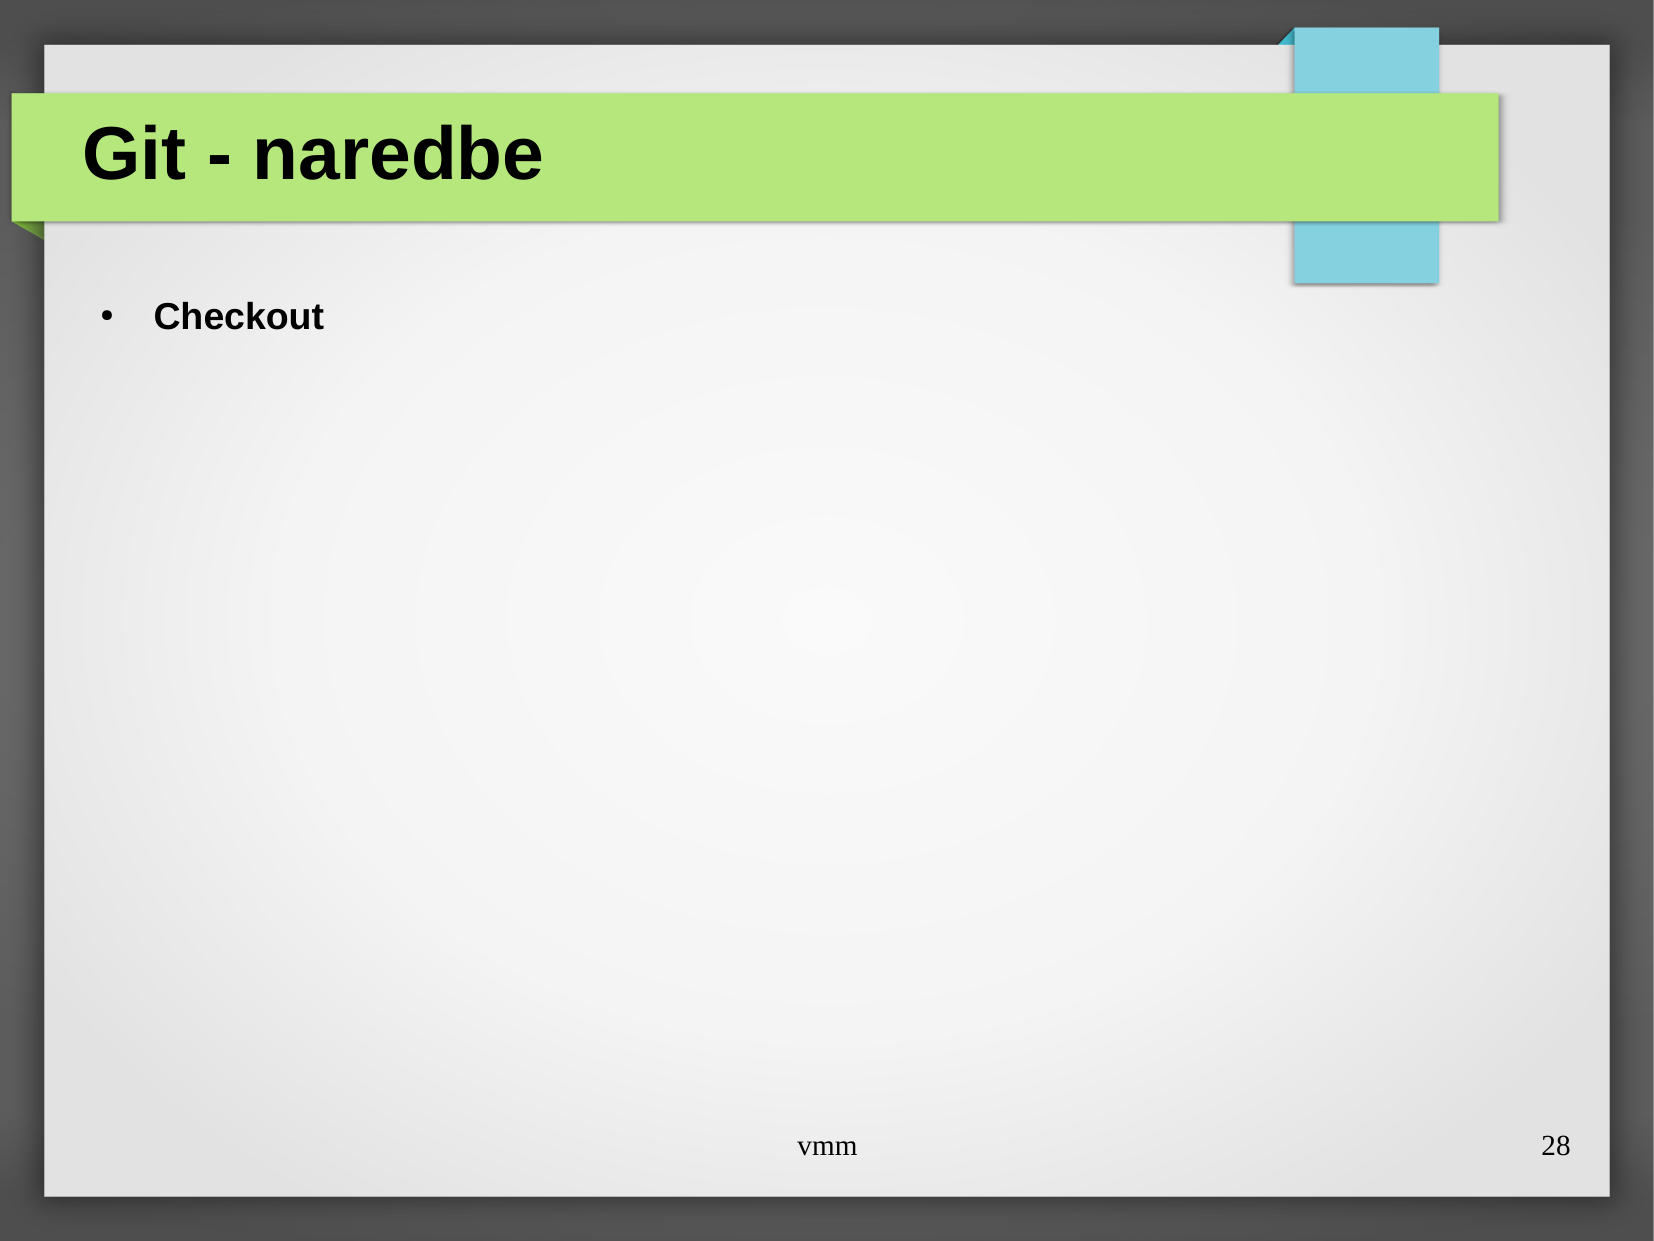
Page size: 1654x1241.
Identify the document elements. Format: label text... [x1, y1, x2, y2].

list Checkout [82, 295, 1571, 1015]
picture [0, 0, 1654, 1241]
title Git - naredbe [82, 94, 1264, 213]
